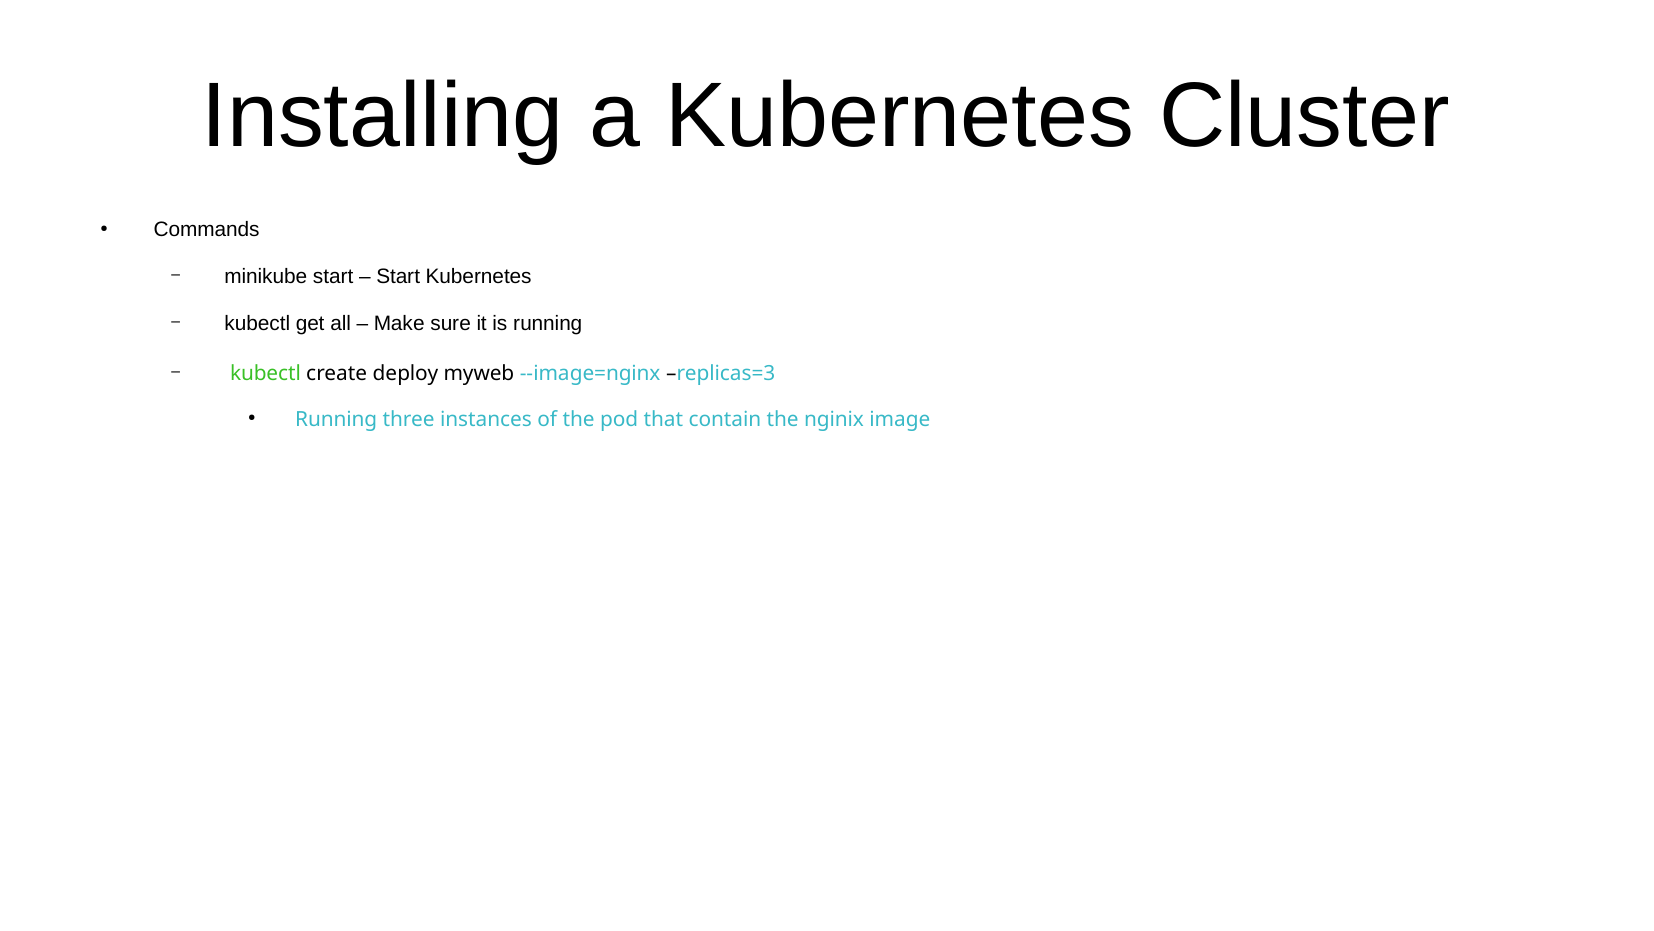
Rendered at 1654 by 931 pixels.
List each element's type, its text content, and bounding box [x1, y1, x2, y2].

title Installing a Kubernetes Cluster [82, 37, 1571, 193]
list Commands minikube start – Start Kubernetes kubectl get all – Make sure it is running kubectl create deploy myweb --image=nginx –replicas=3 Running three instances of the pod that contain the nginix image [82, 217, 1613, 901]
